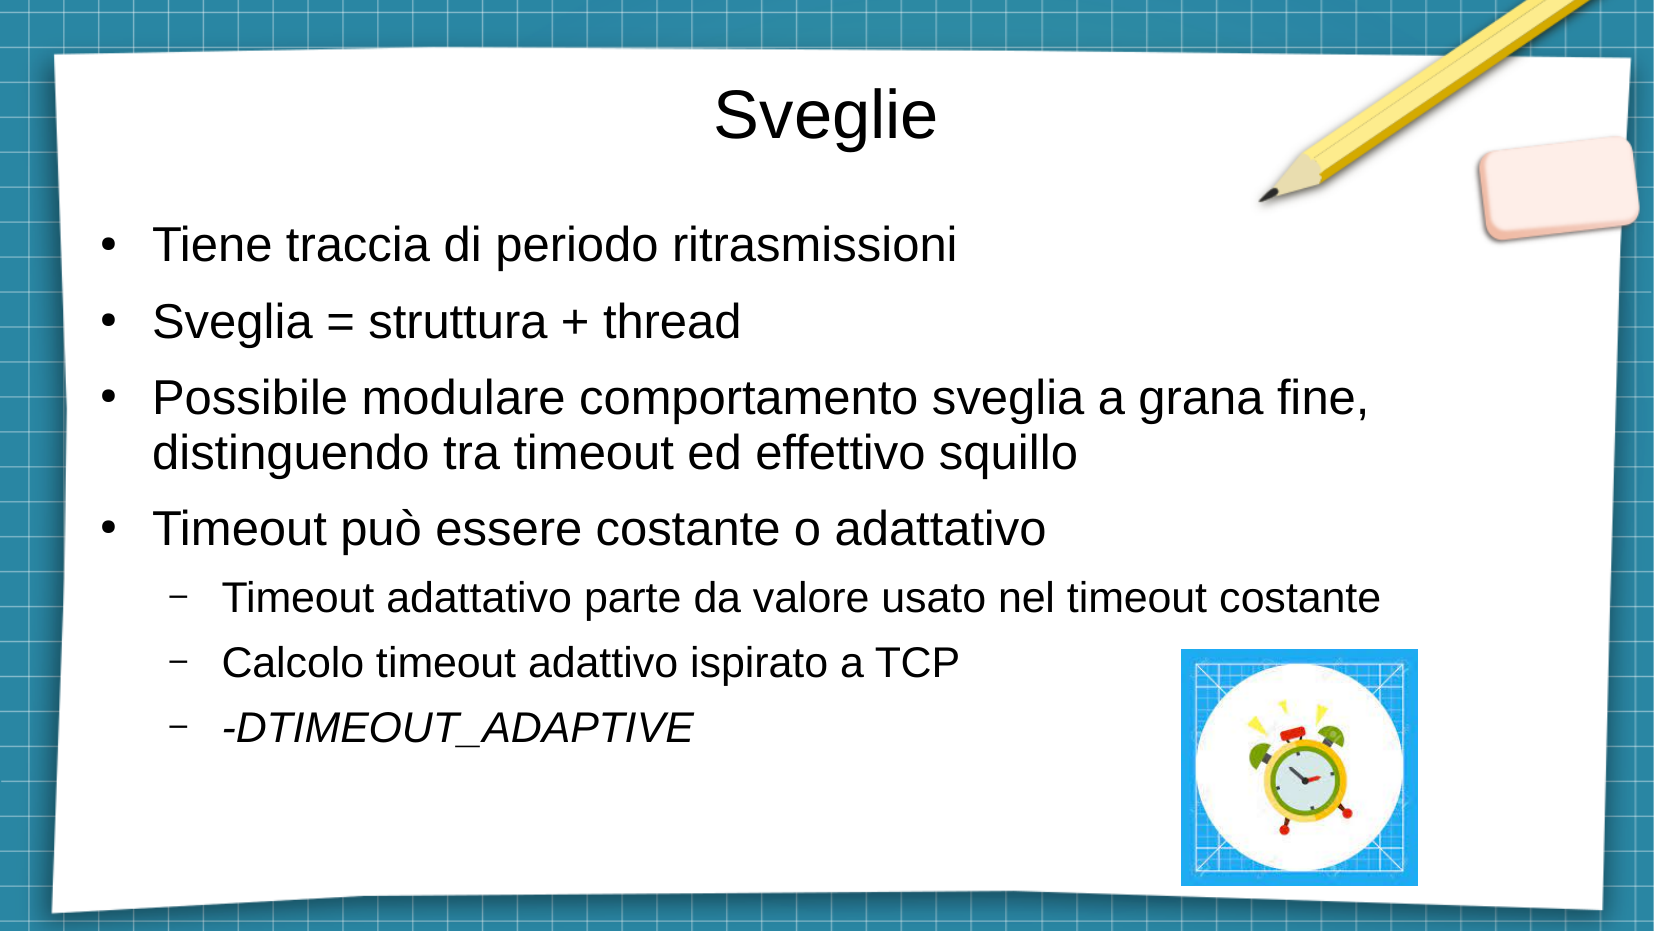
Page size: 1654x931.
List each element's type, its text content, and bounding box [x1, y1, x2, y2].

picture [0, 0, 1654, 931]
list Tiene traccia di periodo ritrasmissioni Sveglia = struttura + thread Possibile modulare comportamento sveglia a grana fine, distinguendo tra timeout ed effettivo squillo Timeout può essere costante o adattativo Timeout adattativo parte da valore usato nel timeout costante Calcolo timeout adattivo ispirato a TCP -DTIMEOUT_ADAPTIVE [82, 217, 1571, 758]
title Sveglie [82, 37, 1571, 193]
